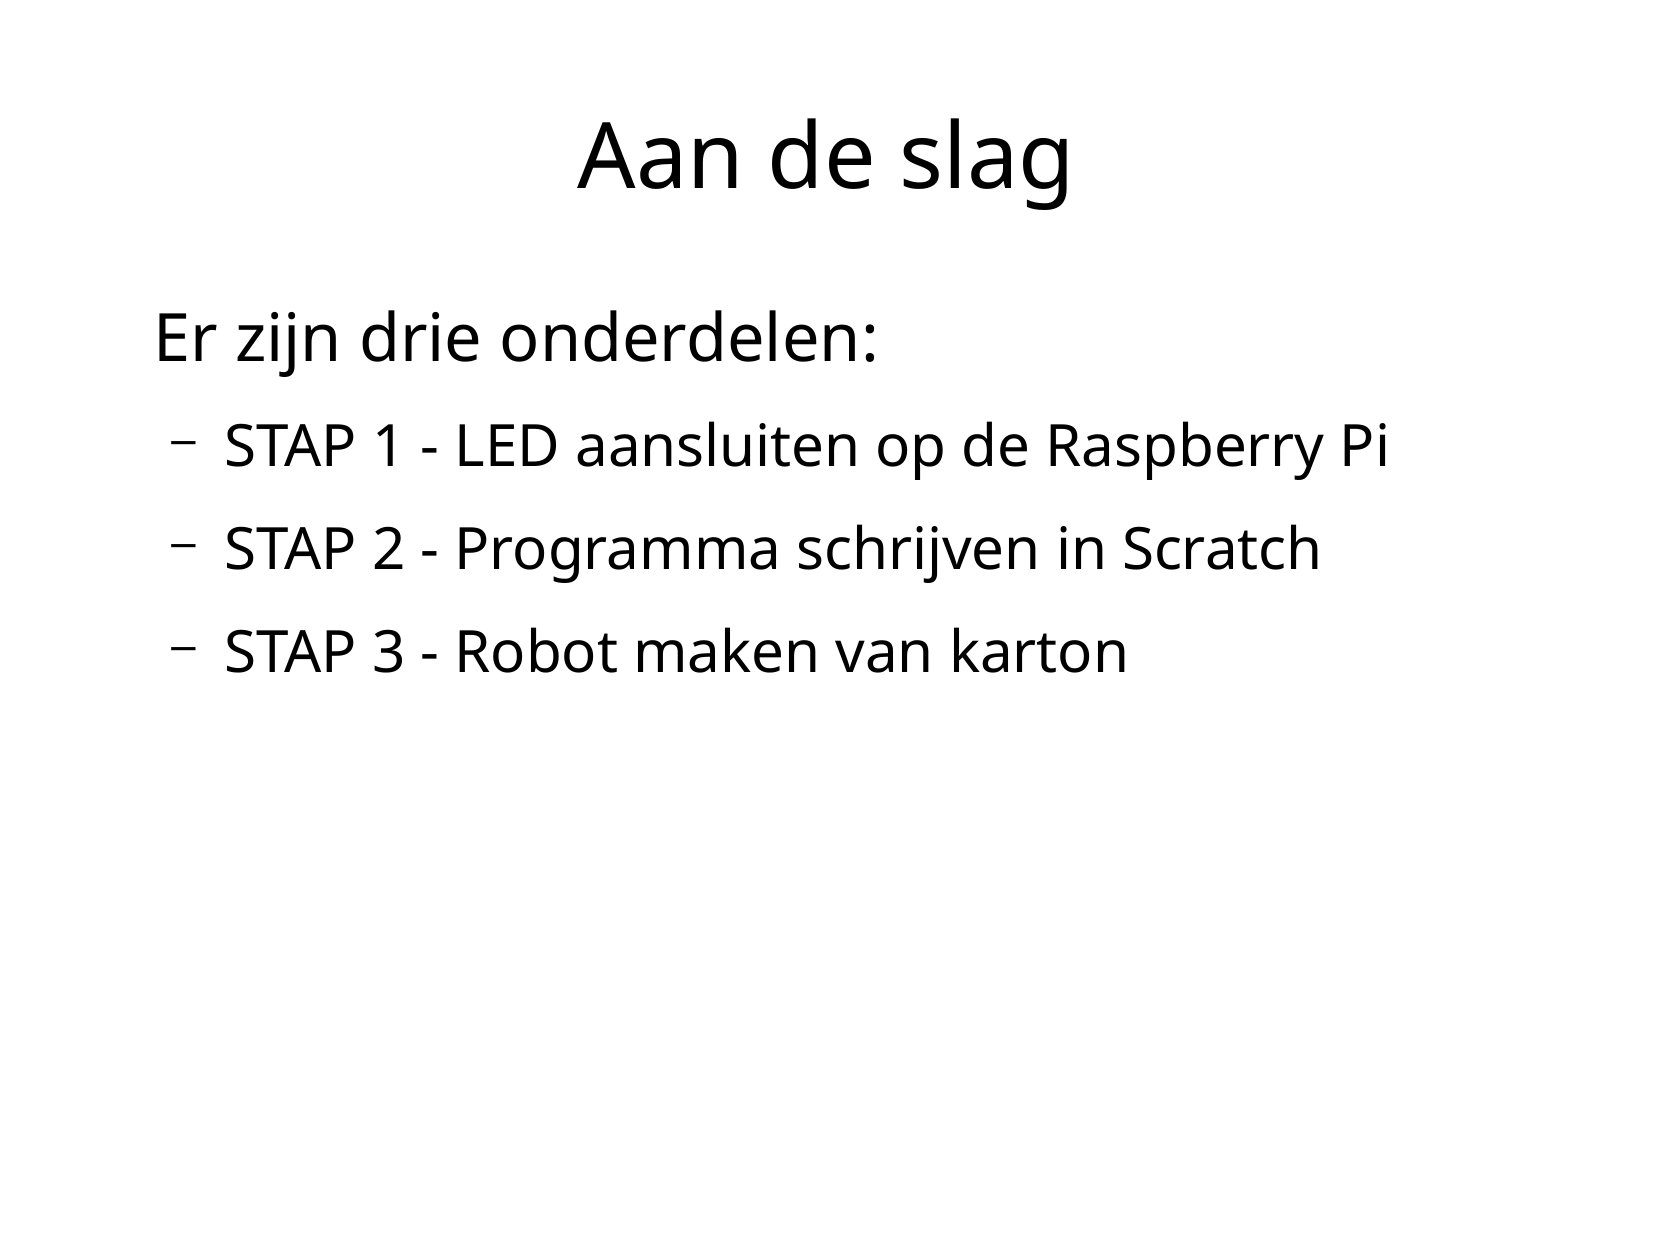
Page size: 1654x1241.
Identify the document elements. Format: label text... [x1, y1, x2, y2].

title Aan de slag [82, 49, 1571, 257]
list Er zijn drie onderdelen: STAP 1 - LED aansluiten op de Raspberry Pi STAP 2 - Programma schrijven in Scratch STAP 3 - Robot maken van karton [82, 290, 1571, 1010]
